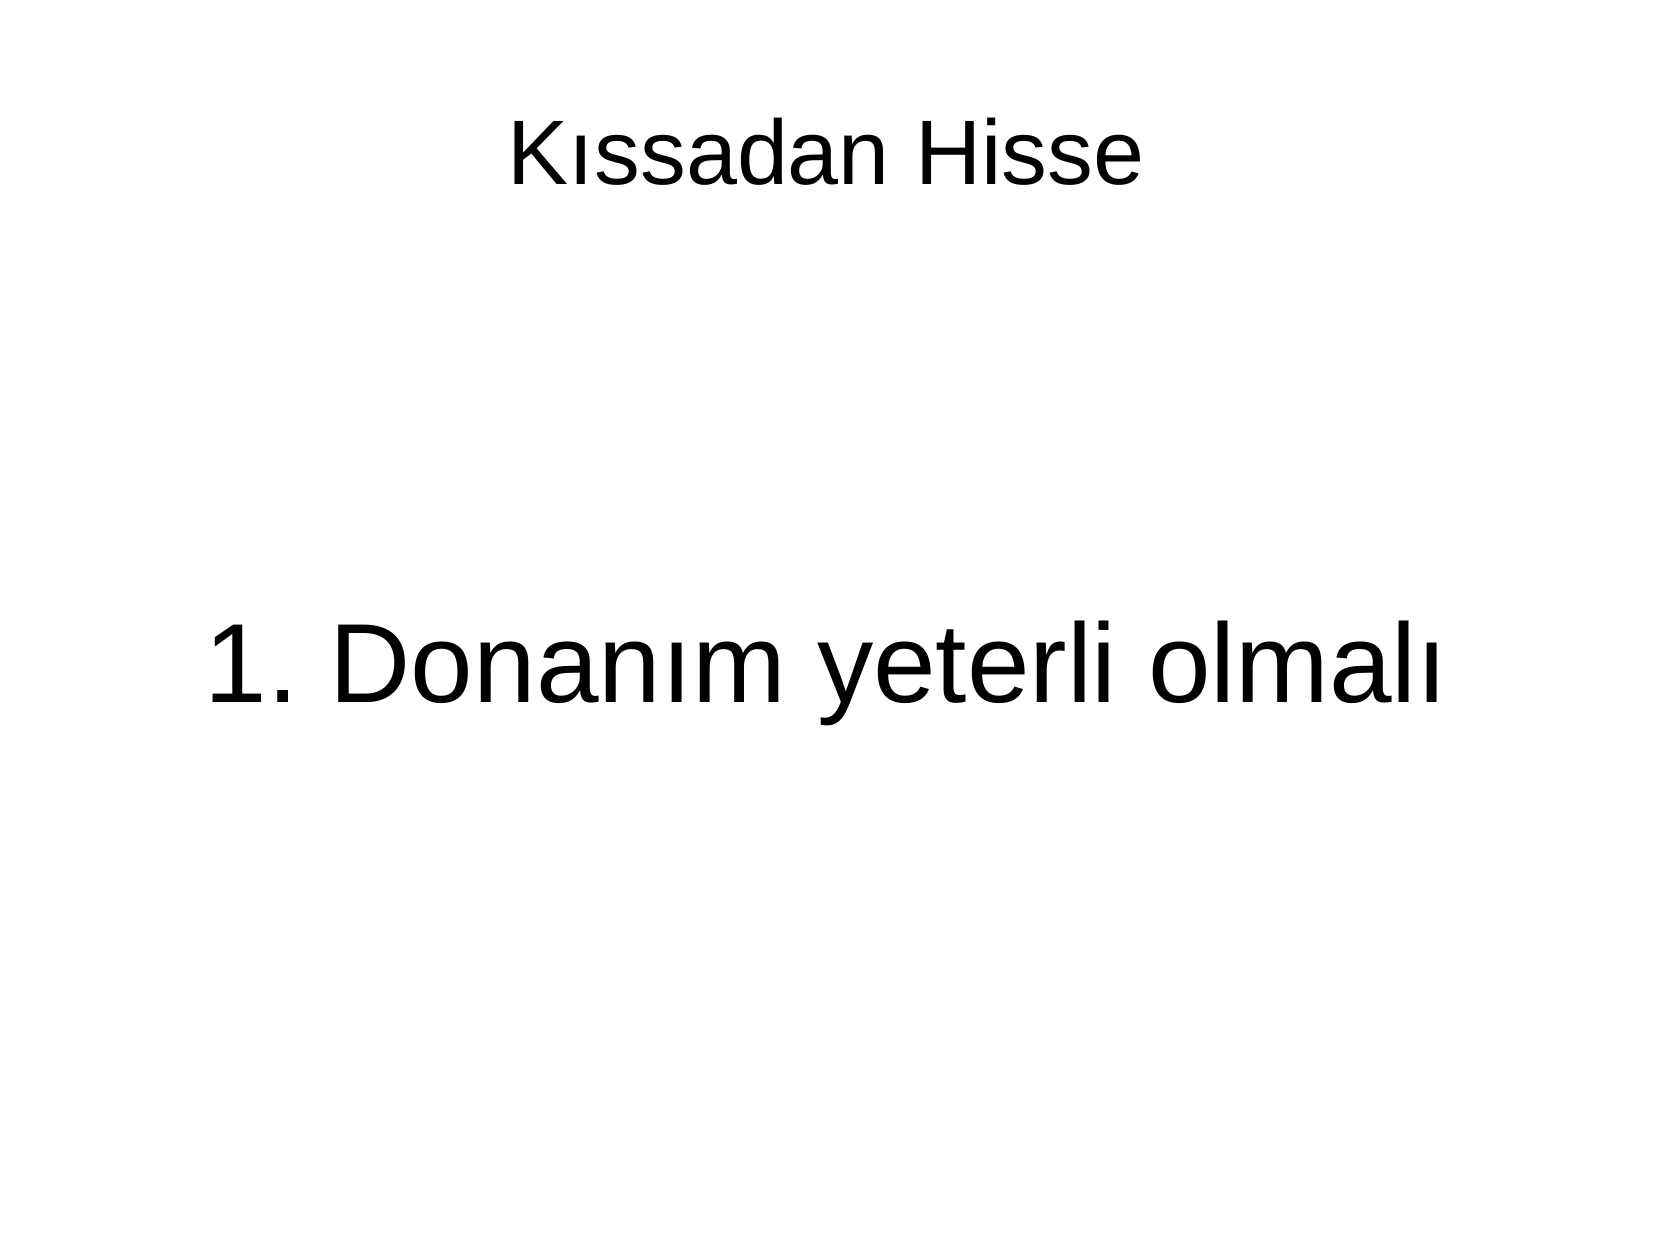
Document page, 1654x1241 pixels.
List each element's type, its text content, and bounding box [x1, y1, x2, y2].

list 1. Donanım yeterli olmalı [82, 290, 1571, 1109]
title Kıssadan Hisse [82, 49, 1571, 257]
